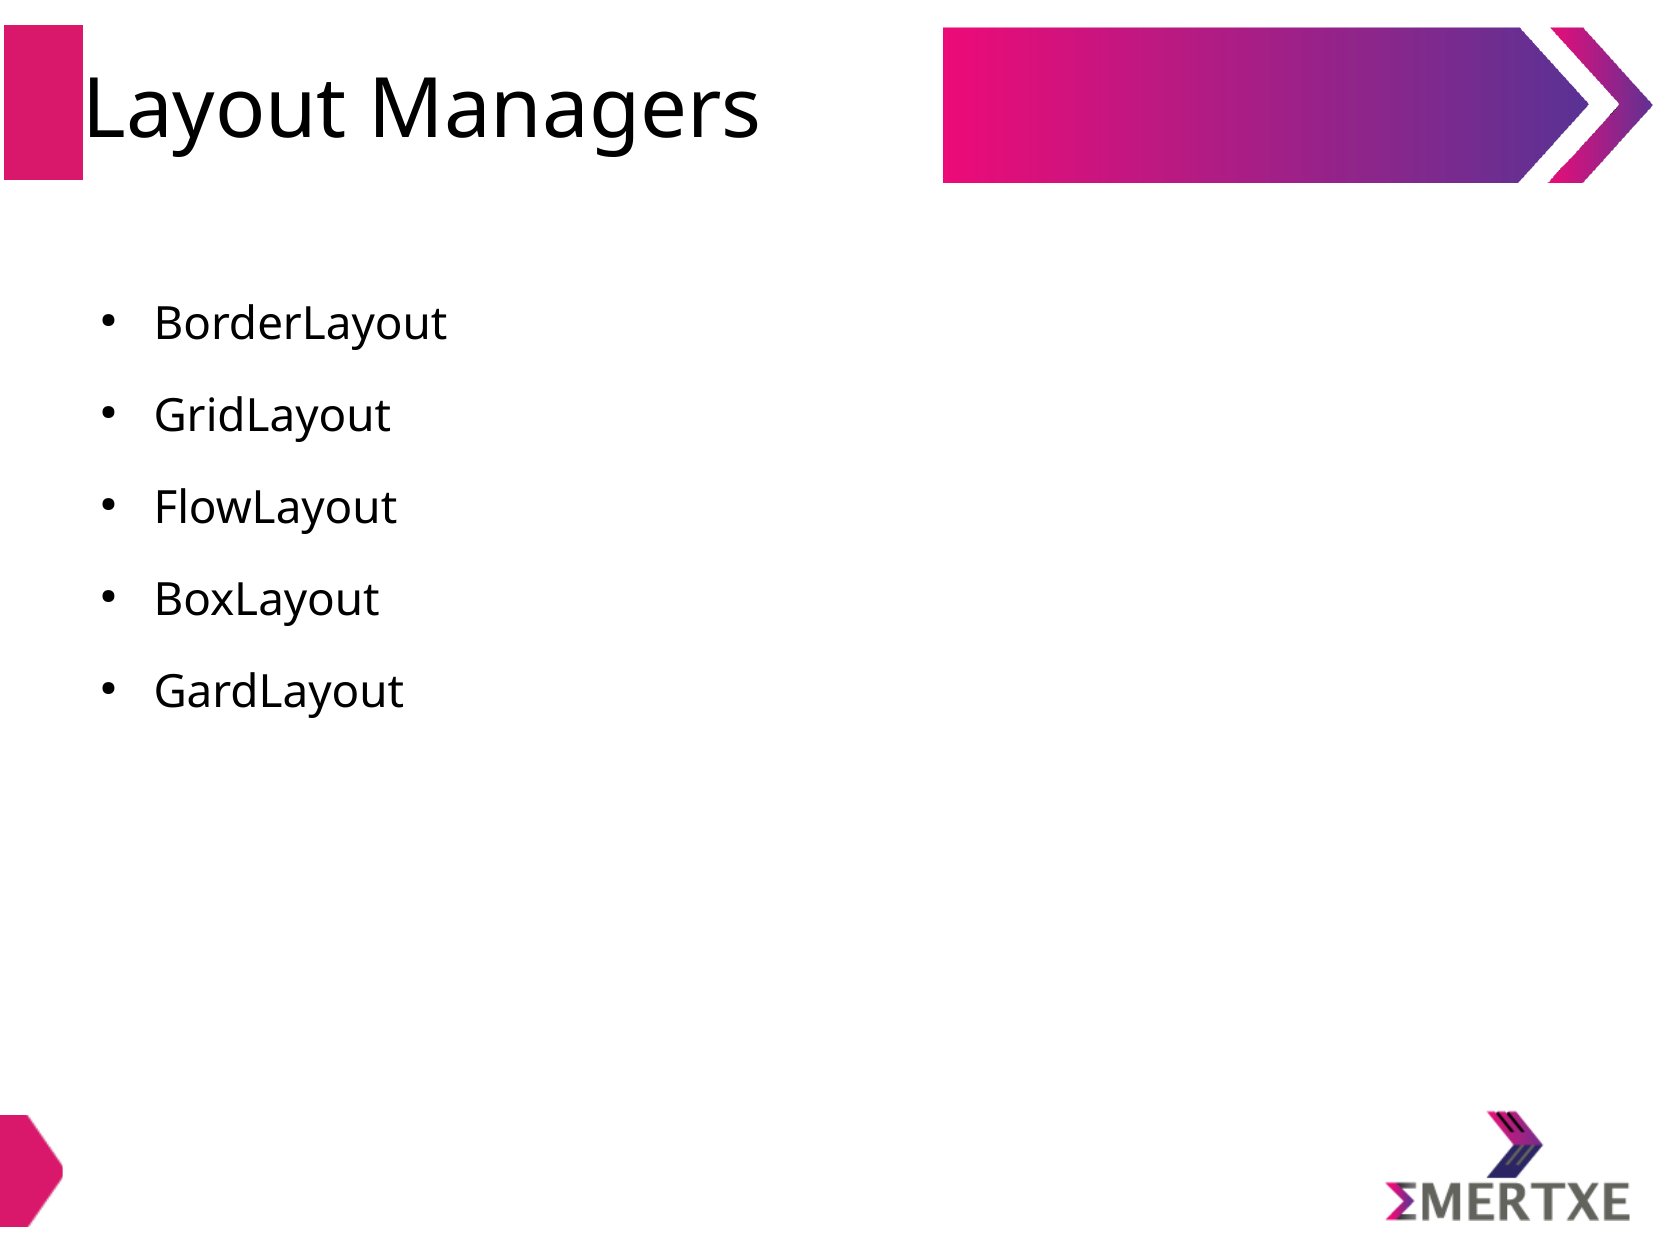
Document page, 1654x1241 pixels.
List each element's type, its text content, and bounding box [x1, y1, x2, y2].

list BorderLayout GridLayout FlowLayout BoxLayout GardLayout [82, 290, 1571, 1010]
title Layout Managers [82, 2, 1571, 210]
picture [1571, 27, 1653, 183]
picture [1385, 1107, 1631, 1221]
